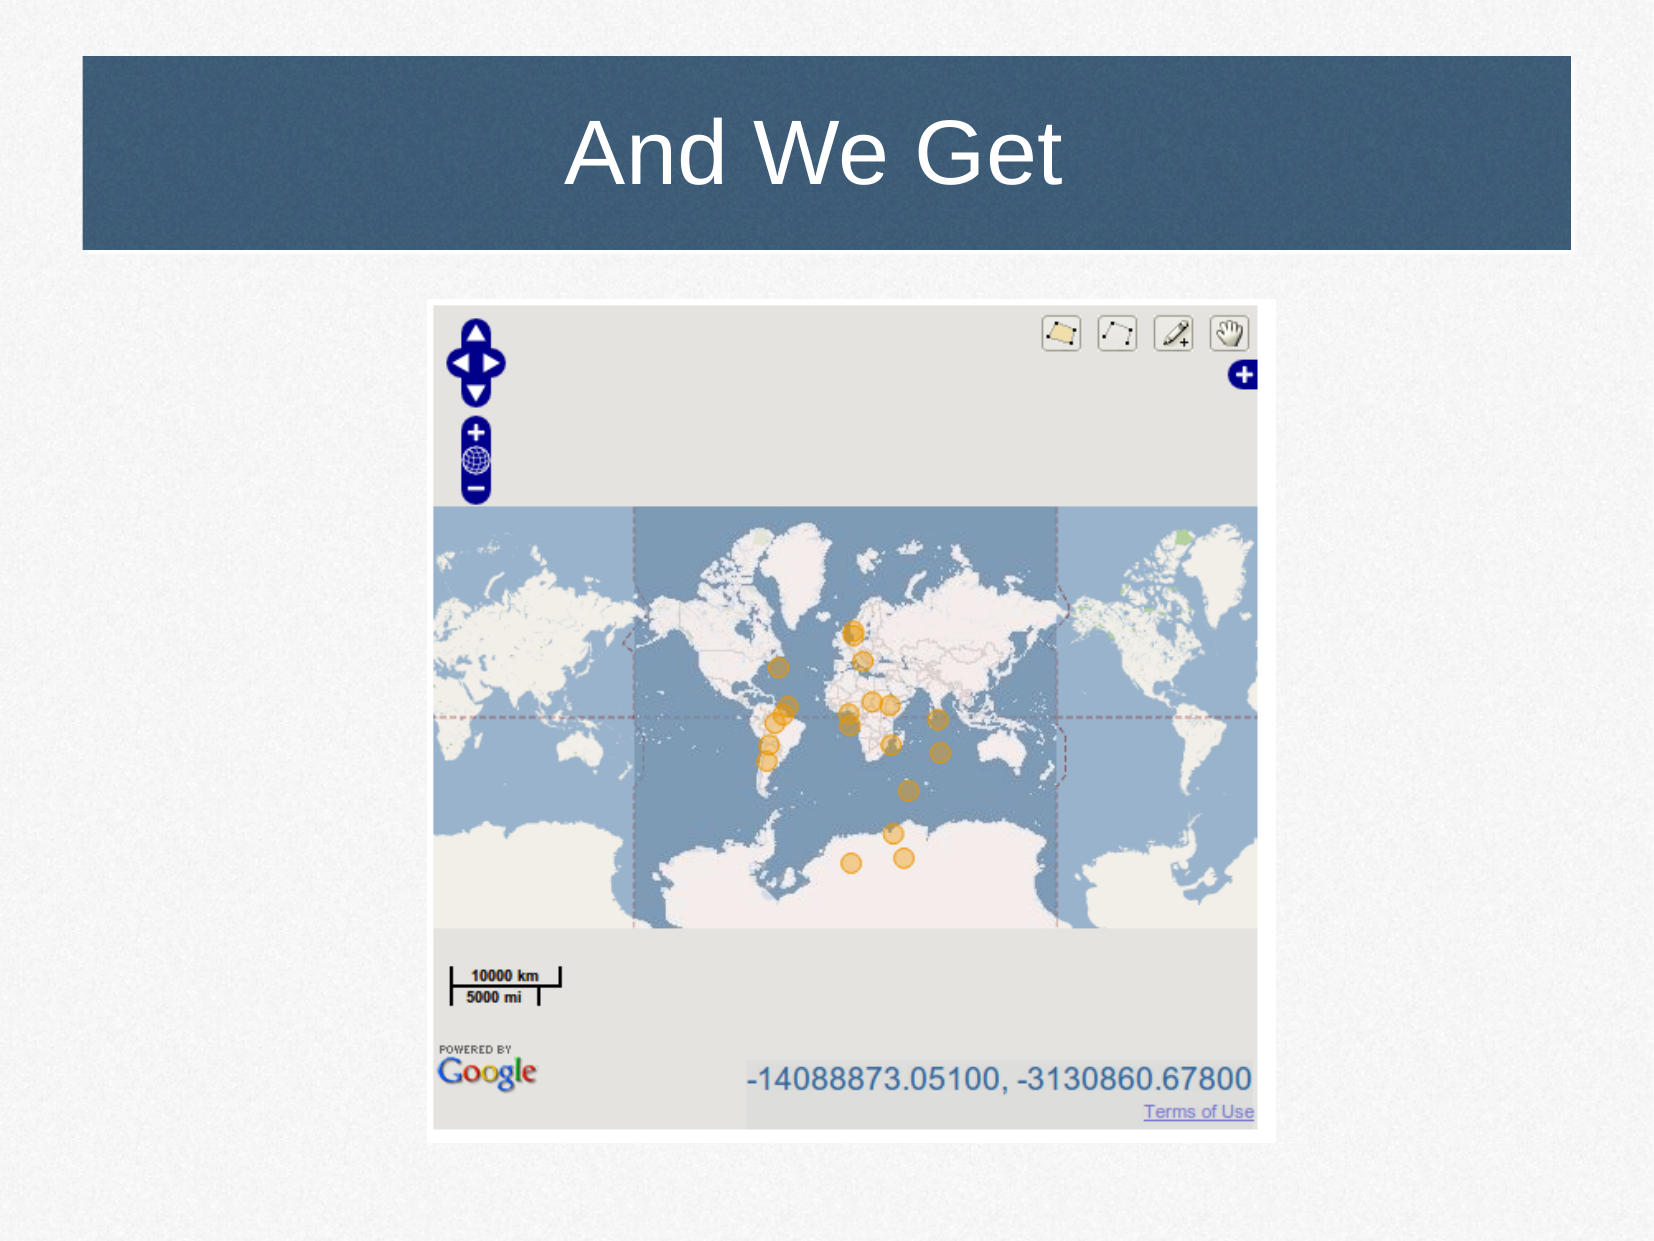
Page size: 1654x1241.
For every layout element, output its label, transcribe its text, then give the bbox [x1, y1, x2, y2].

title And We Get [82, 56, 1571, 250]
picture [0, 0, 1654, 1241]
